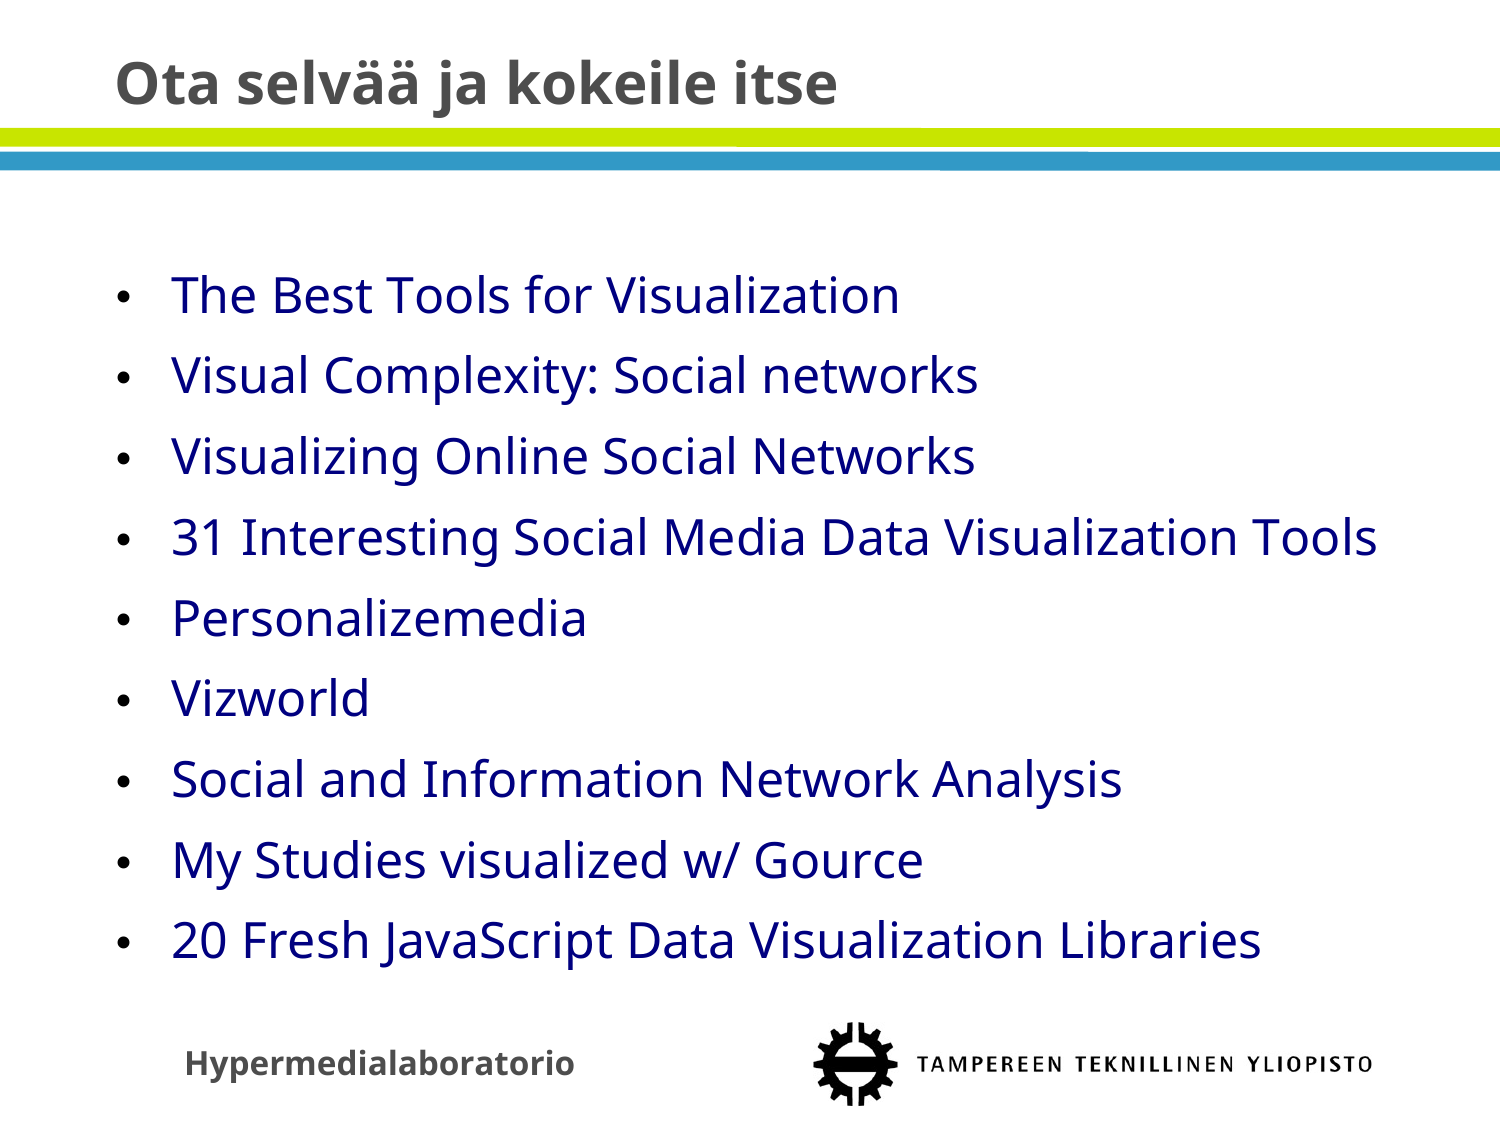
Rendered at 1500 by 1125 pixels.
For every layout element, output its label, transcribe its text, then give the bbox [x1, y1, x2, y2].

list The Best Tools for Visualization Visual Complexity: Social networks Visualizing Online Social Networks 31 Interesting Social Media Data Visualization Tools Personalizemedia Vizworld Social and Information Network Analysis My Studies visualized w/ Gource 20 Fresh JavaScript Data Visualization Libraries [100, 255, 1400, 1006]
picture [813, 1022, 1377, 1106]
title Ota selvää ja kokeile itse [100, 3, 1100, 159]
